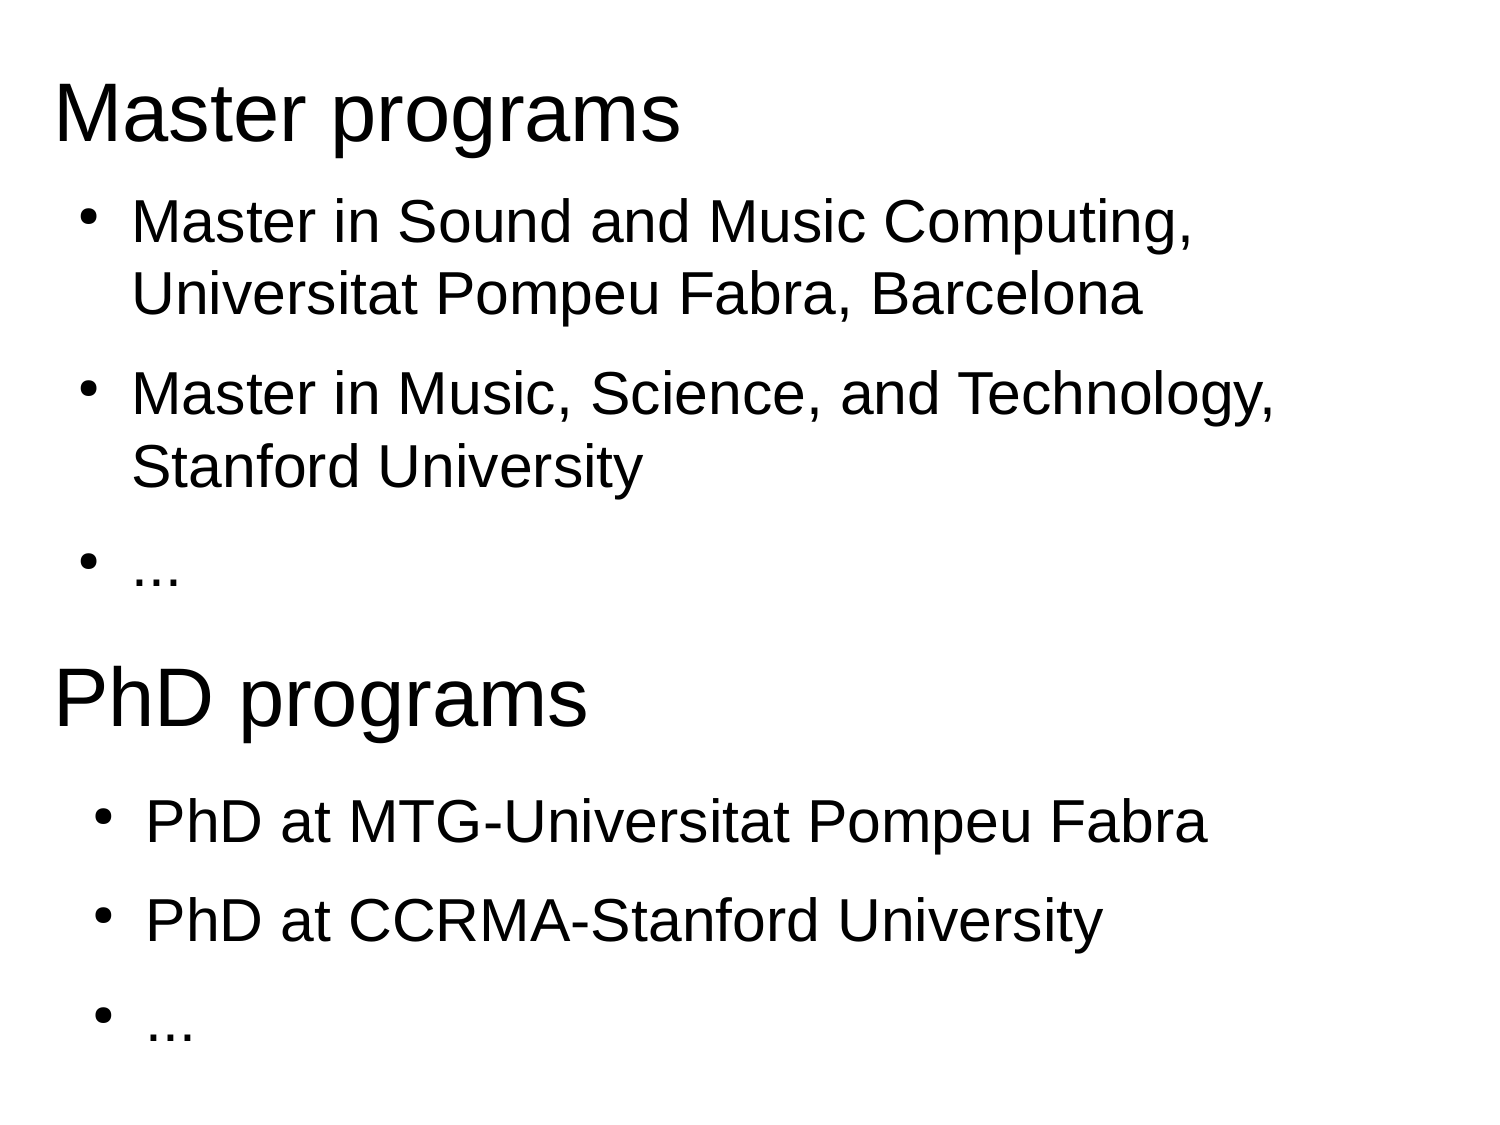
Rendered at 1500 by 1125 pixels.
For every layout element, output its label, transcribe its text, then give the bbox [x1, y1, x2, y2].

list Master in Sound and Music Computing, Universitat Pompeu Fabra, Barcelona Master in Music, Science, and Technology, Stanford University ... [60, 177, 1411, 590]
title Master programs [53, 18, 1403, 207]
title PhD programs [53, 603, 1403, 792]
list PhD at MTG-Universitat Pompeu Fabra PhD at CCRMA-Stanford University ... [75, 777, 1425, 1084]
